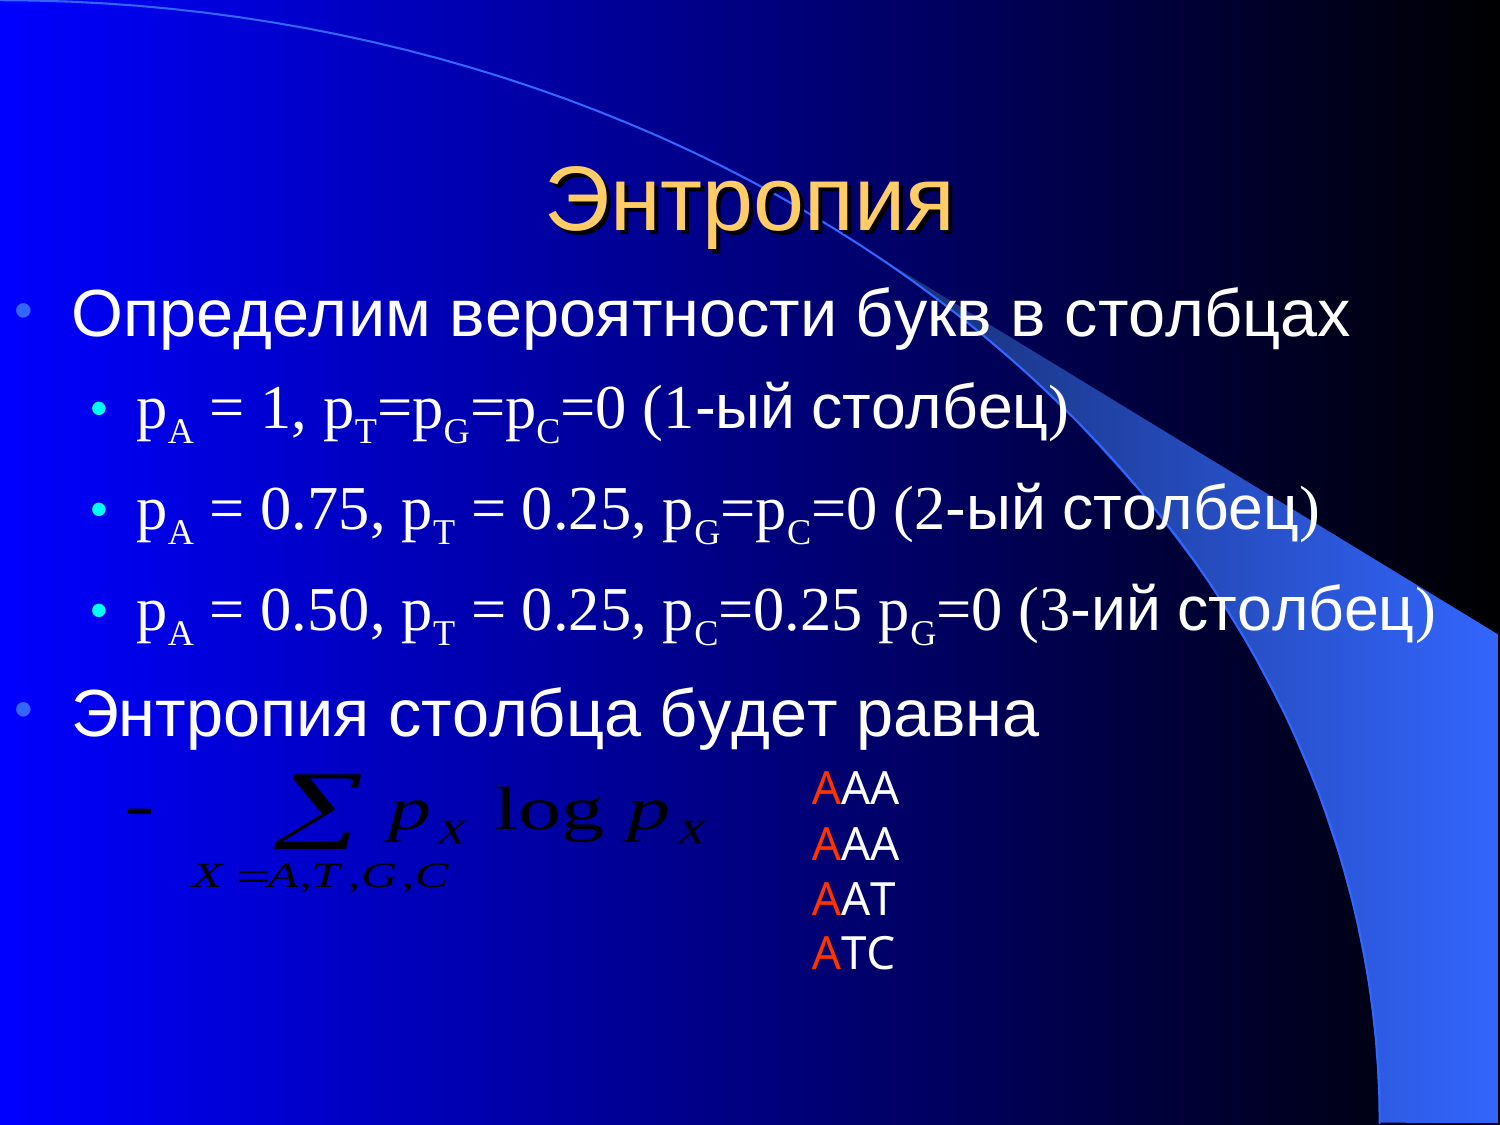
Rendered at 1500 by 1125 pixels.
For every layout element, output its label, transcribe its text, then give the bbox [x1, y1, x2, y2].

chart [112, 763, 738, 906]
title Энтропия [112, 99, 1388, 262]
list Определим вероятности букв в столбцах pA = 1, pT=pG=pC=0 (1-ый столбец) pA = 0.75, pT = 0.25, pG=pC=0 (2-ый столбец) pA = 0.50, pT = 0.25, pC=0.25 pG=0 (3-ий столбец) Энтропия столбца будет равна [0, 262, 1500, 1006]
text_box AAA AAA AAT ATC [797, 751, 915, 987]
